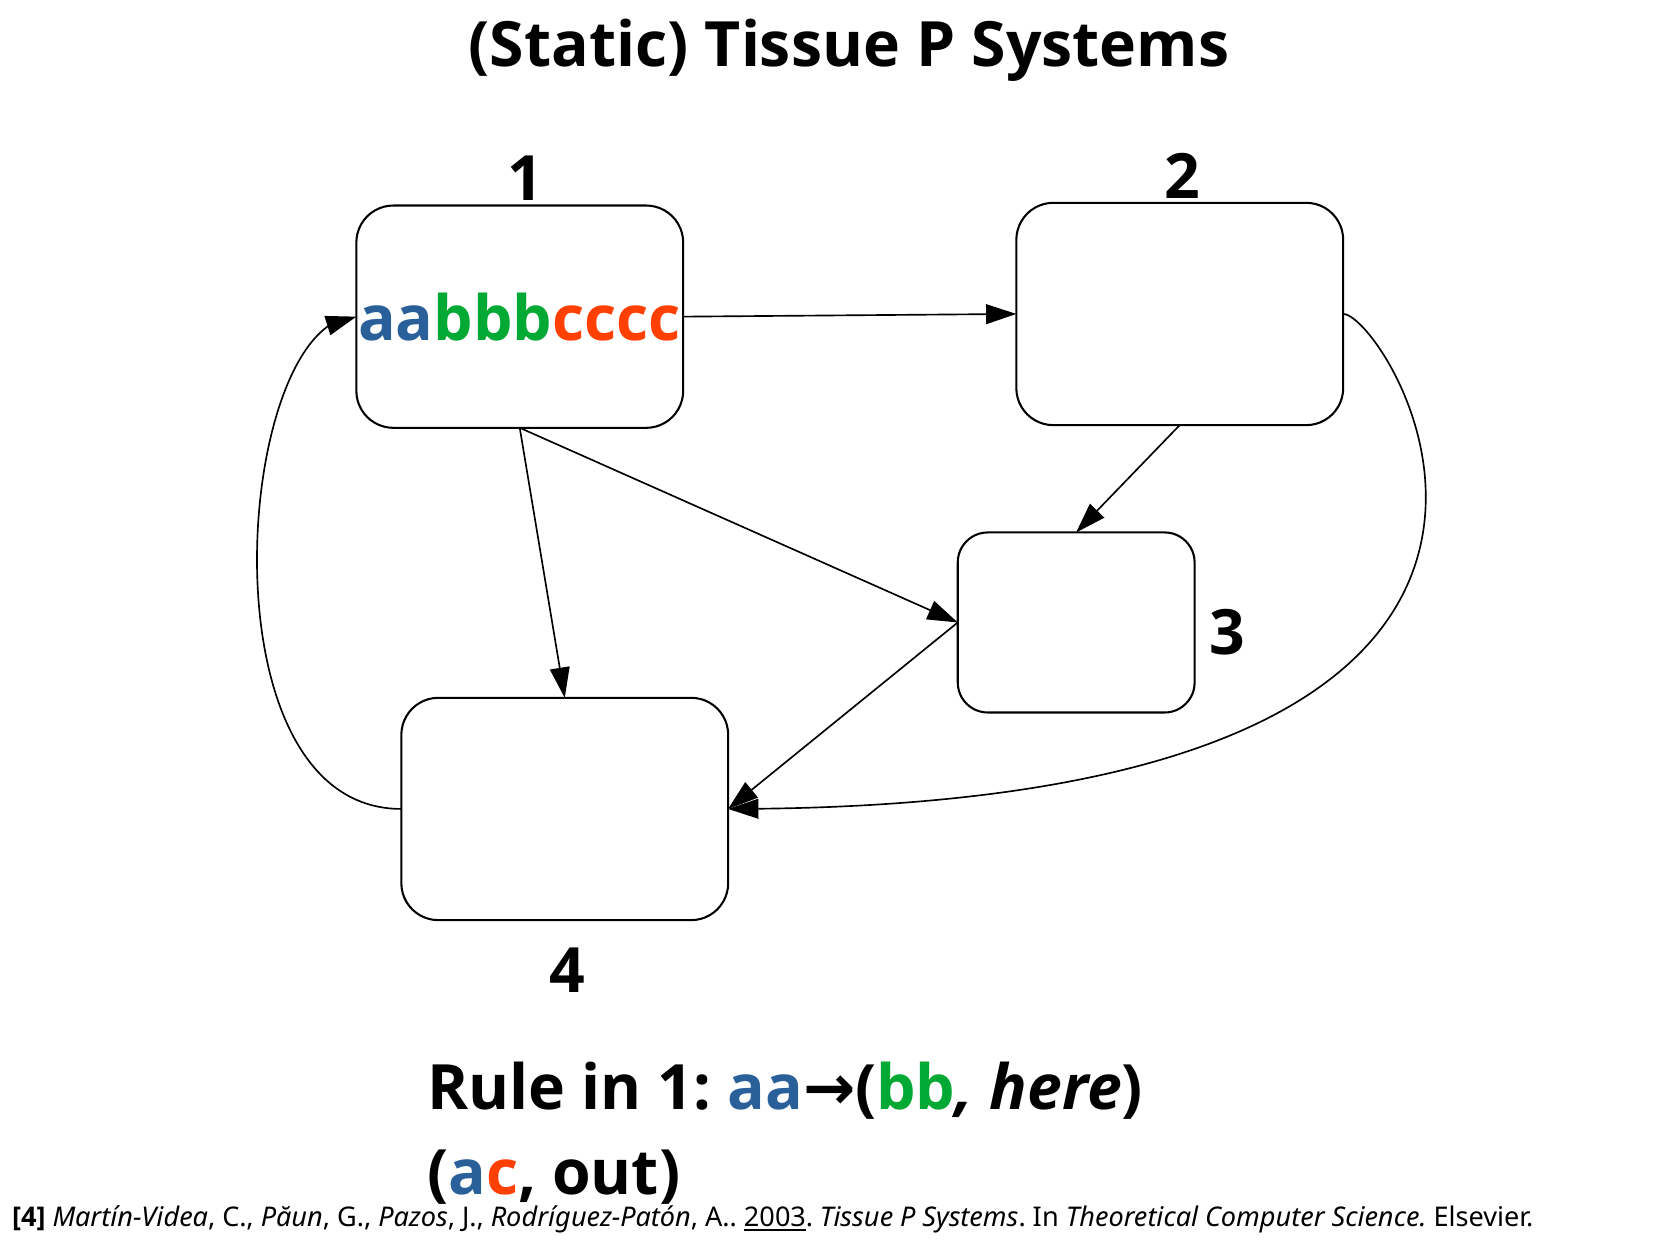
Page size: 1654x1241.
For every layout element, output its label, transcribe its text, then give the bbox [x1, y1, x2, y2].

text_box Rule in 1: aa→(bb, here)(ac, out) [412, 1035, 1255, 1215]
text_box aabbbcccc [356, 205, 684, 428]
text_box 3 [1194, 580, 1261, 678]
text_box 4 [534, 918, 601, 1016]
text_box 1 [492, 126, 558, 224]
text_box 2 [1149, 124, 1215, 222]
text_box [4] Martín-Videa, C., Păun, G., Pazos, J., Rodríguez-Patón, A.. 2003. Tissue P Systems. In Theoretical Computer Science. Elsevier. [0, 1190, 1654, 1241]
title (Static) Tissue P Systems [0, 1, 1651, 84]
